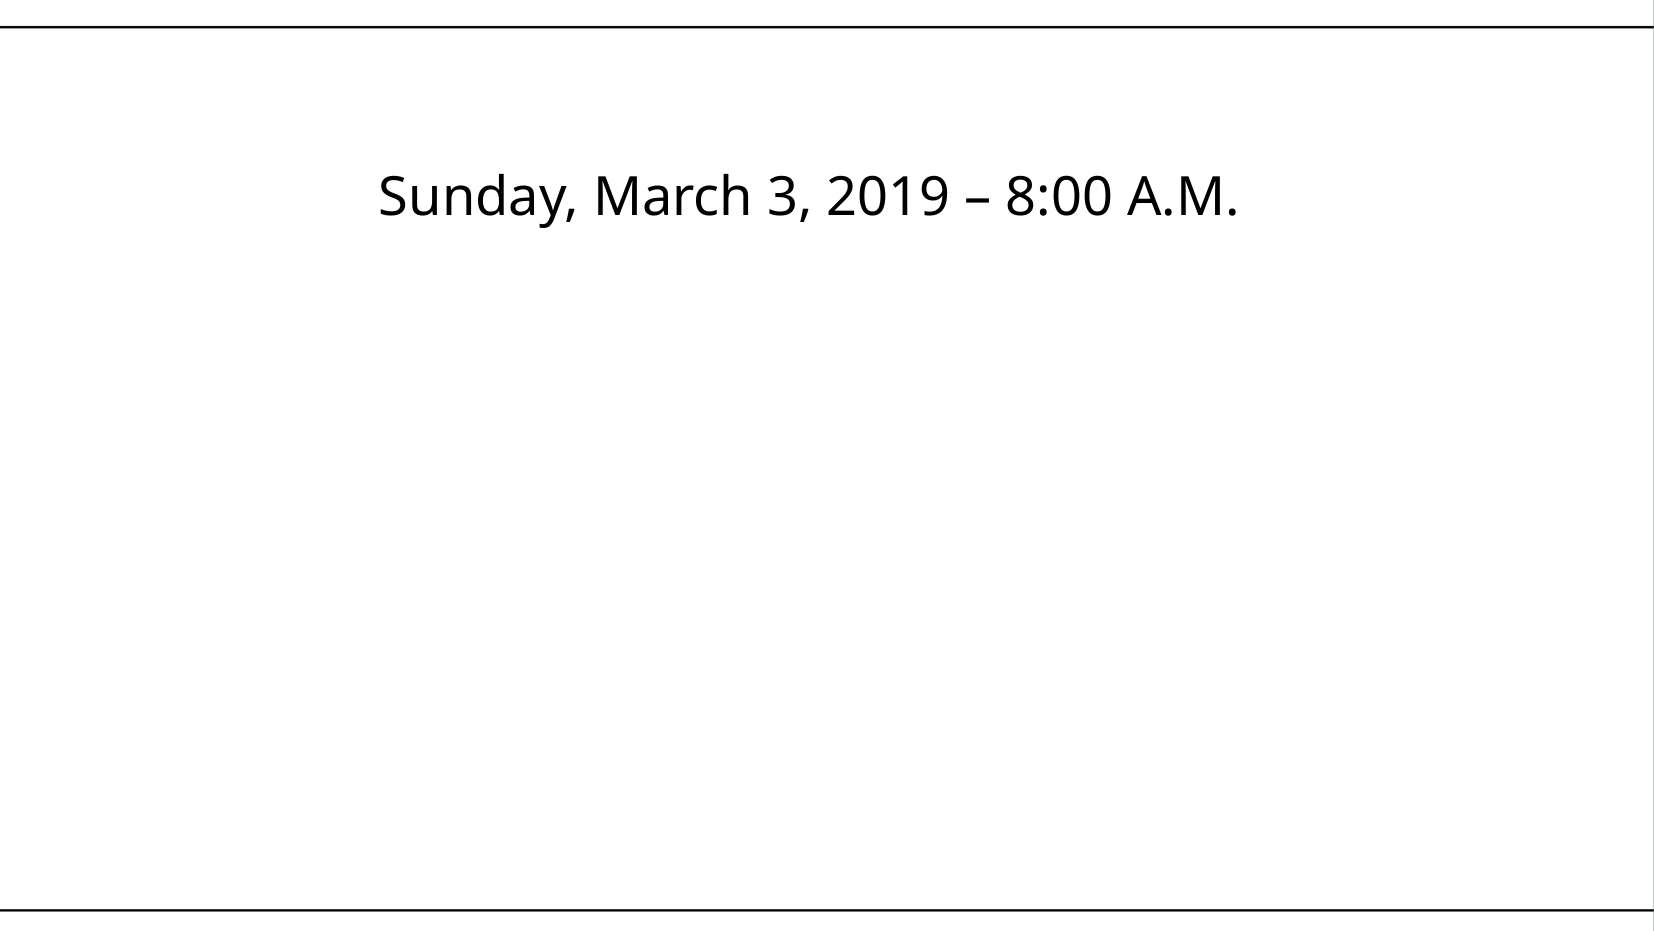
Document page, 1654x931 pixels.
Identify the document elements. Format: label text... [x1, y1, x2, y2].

text_box Sunday, March 3, 2019 – 8:00 A.M. [150, 150, 1471, 237]
picture [0, 0, 1654, 931]
